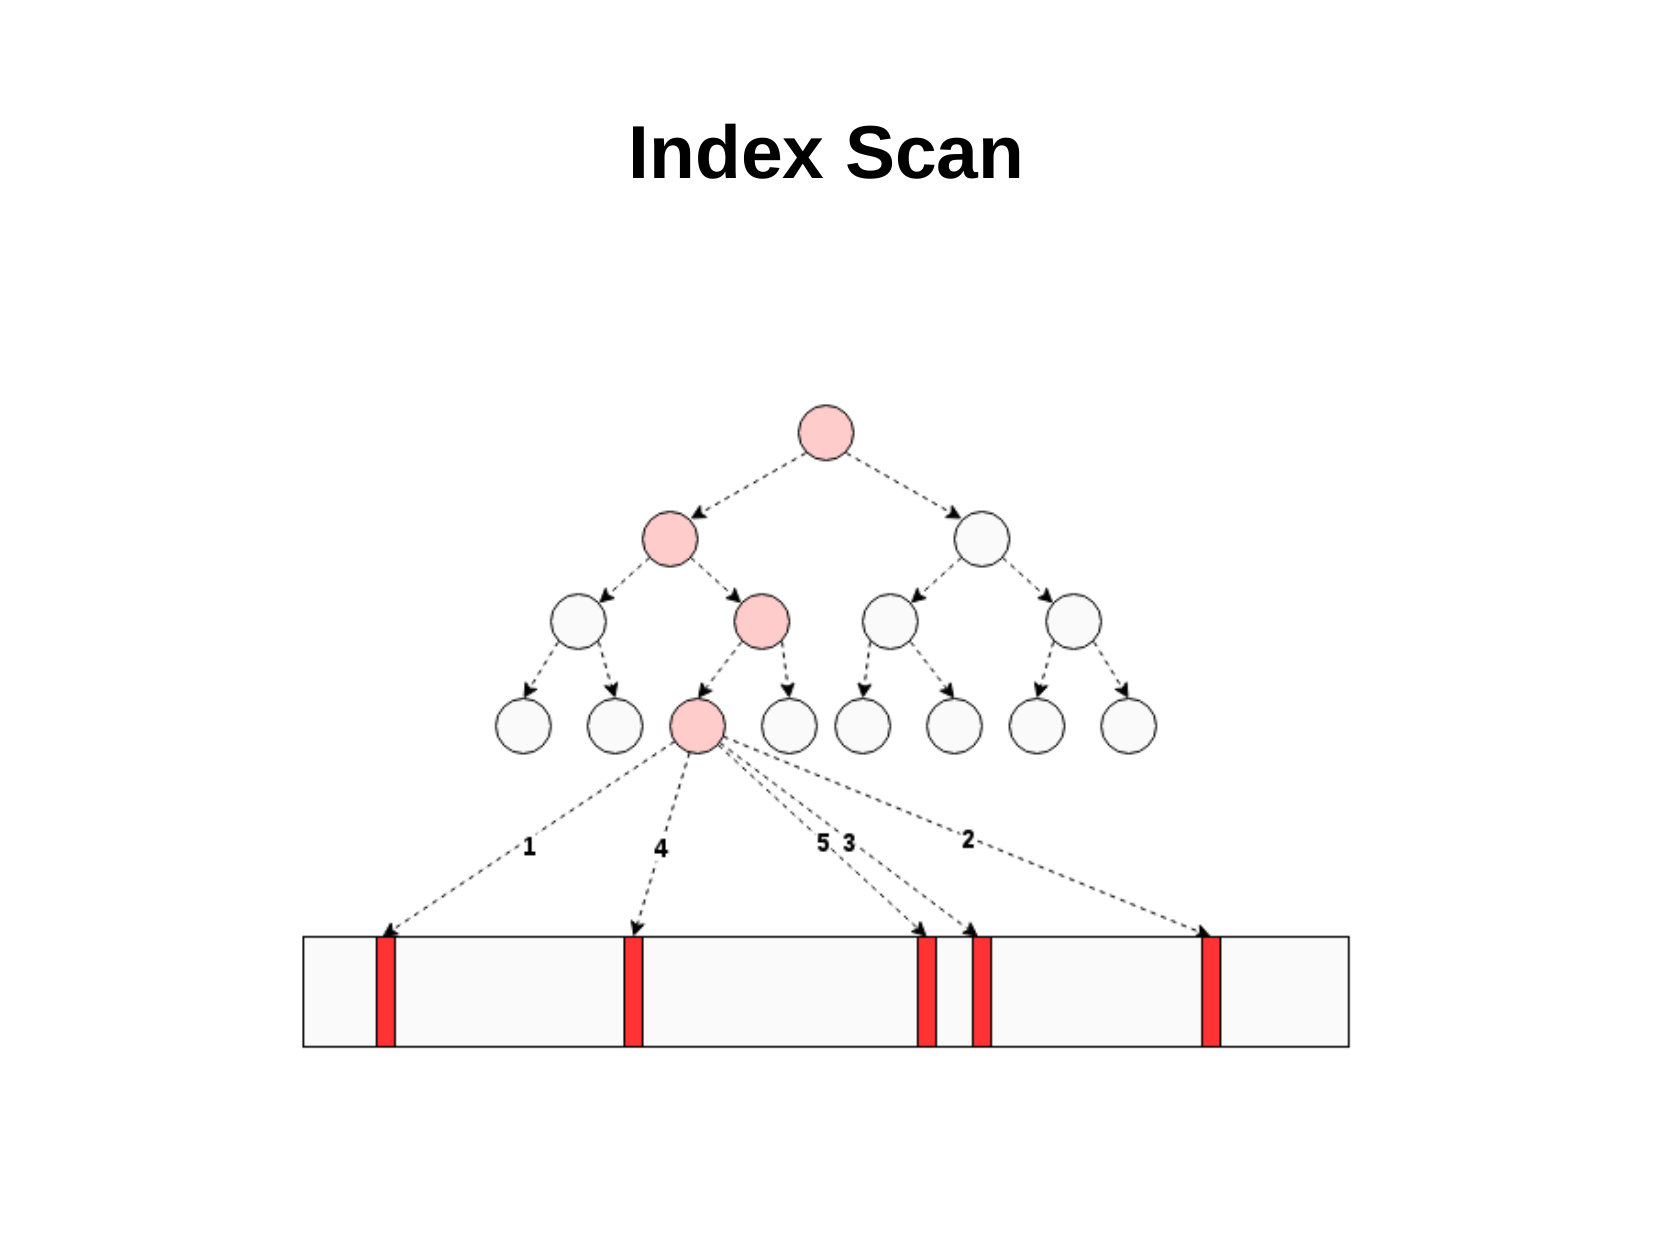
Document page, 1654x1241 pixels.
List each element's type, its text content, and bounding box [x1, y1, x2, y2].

title Index Scan [82, 49, 1571, 257]
picture [301, 403, 1352, 1050]
